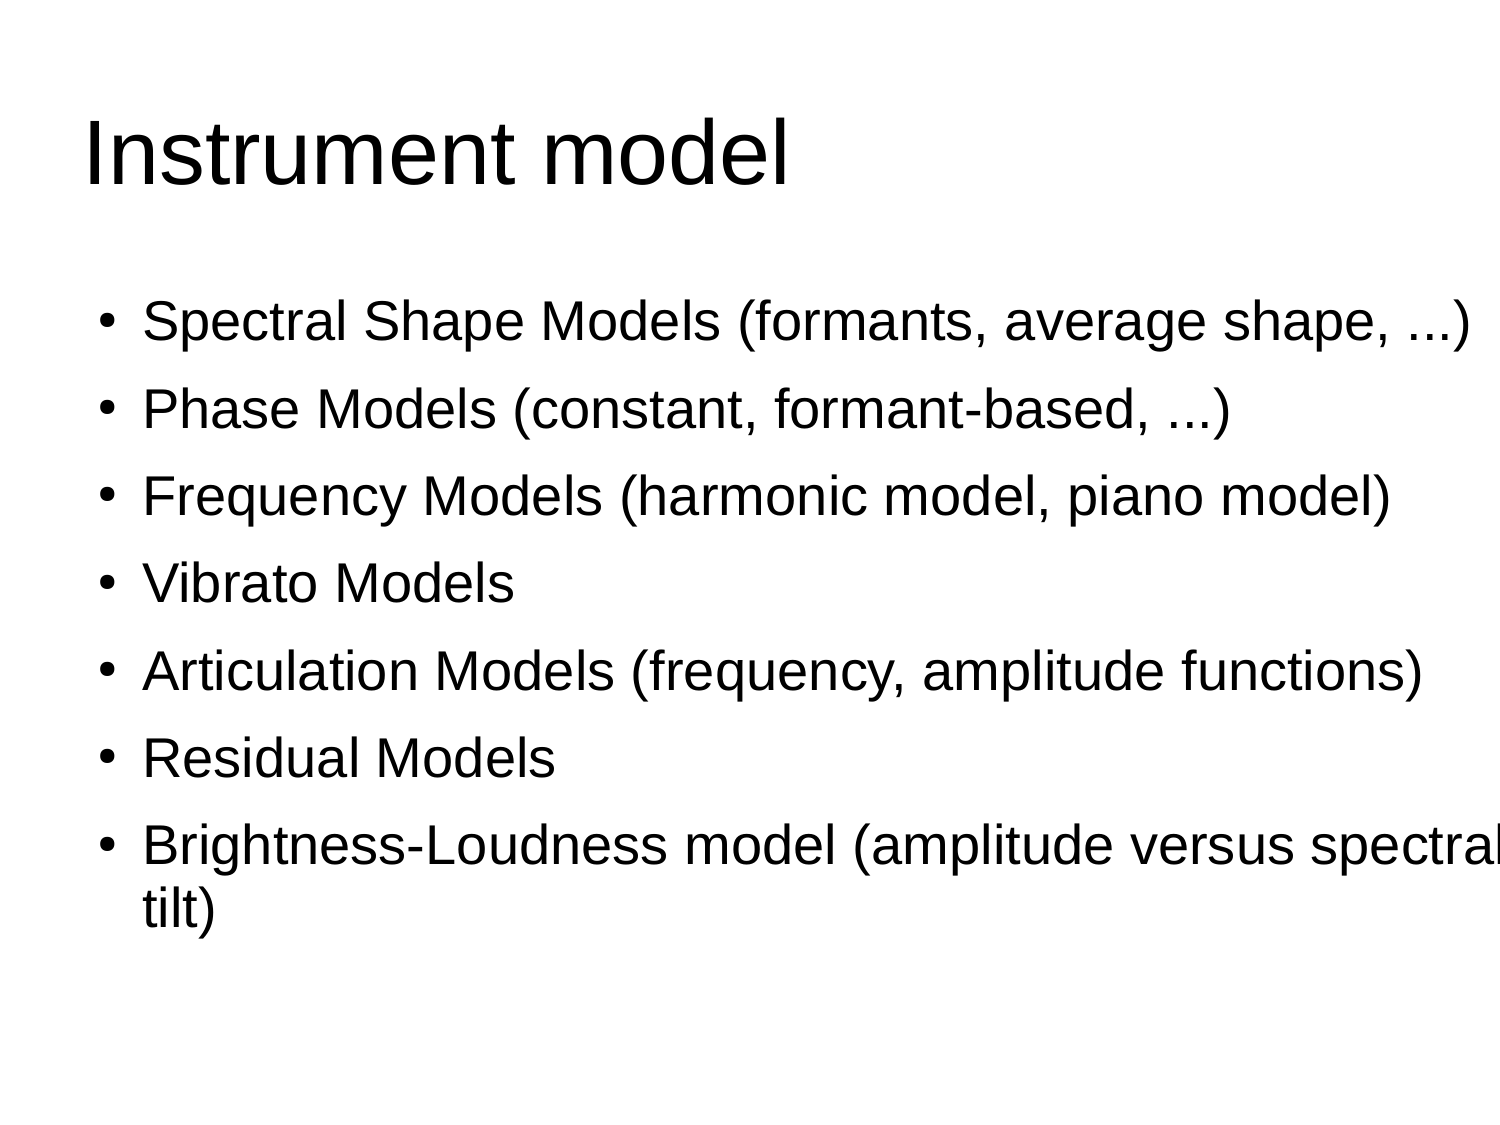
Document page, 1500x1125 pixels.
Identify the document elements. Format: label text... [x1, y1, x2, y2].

list Spectral Shape Models (formants, average shape, ...) Phase Models (constant, formant-based, ...) Frequency Models (harmonic model, piano model) Vibrato Models Articulation Models (frequency, amplitude functions) Residual Models Brightness-Loudness model (amplitude versus spectral tilt) [82, 290, 1500, 943]
title Instrument model [82, 49, 1500, 257]
